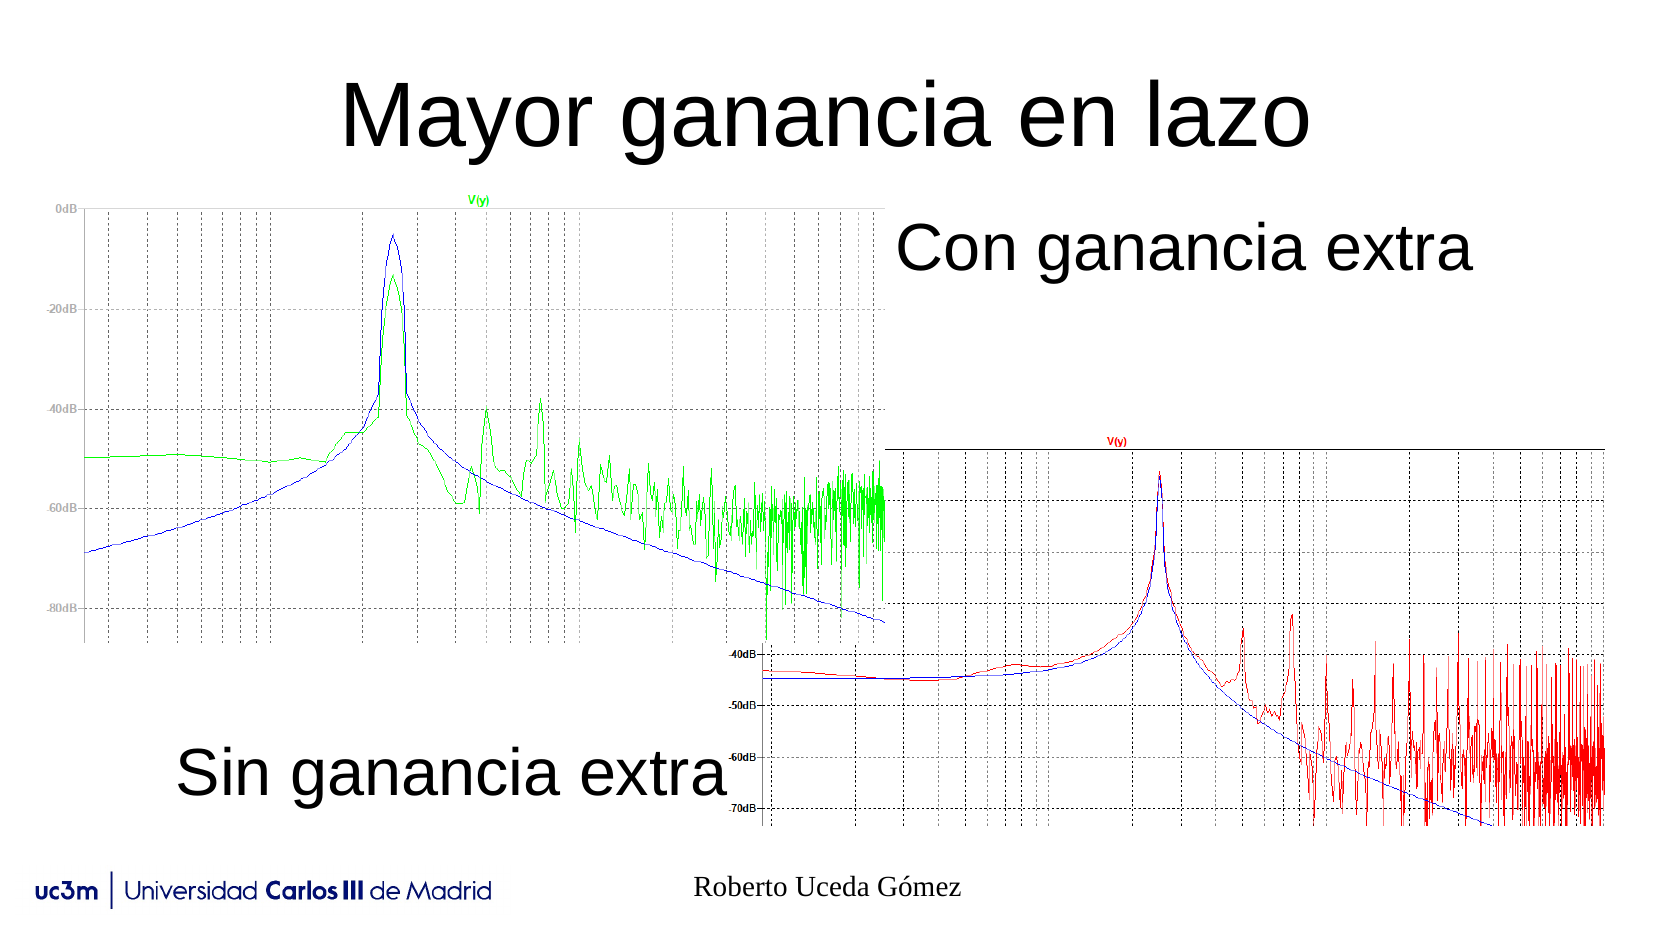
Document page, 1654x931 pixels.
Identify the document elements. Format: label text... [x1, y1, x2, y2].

list Sin ganancia extra [105, 735, 796, 811]
picture [15, 865, 511, 915]
list Con ganancia extra [825, 210, 1516, 286]
picture [39, 192, 1606, 826]
title Mayor ganancia en lazo [82, 36, 1571, 193]
